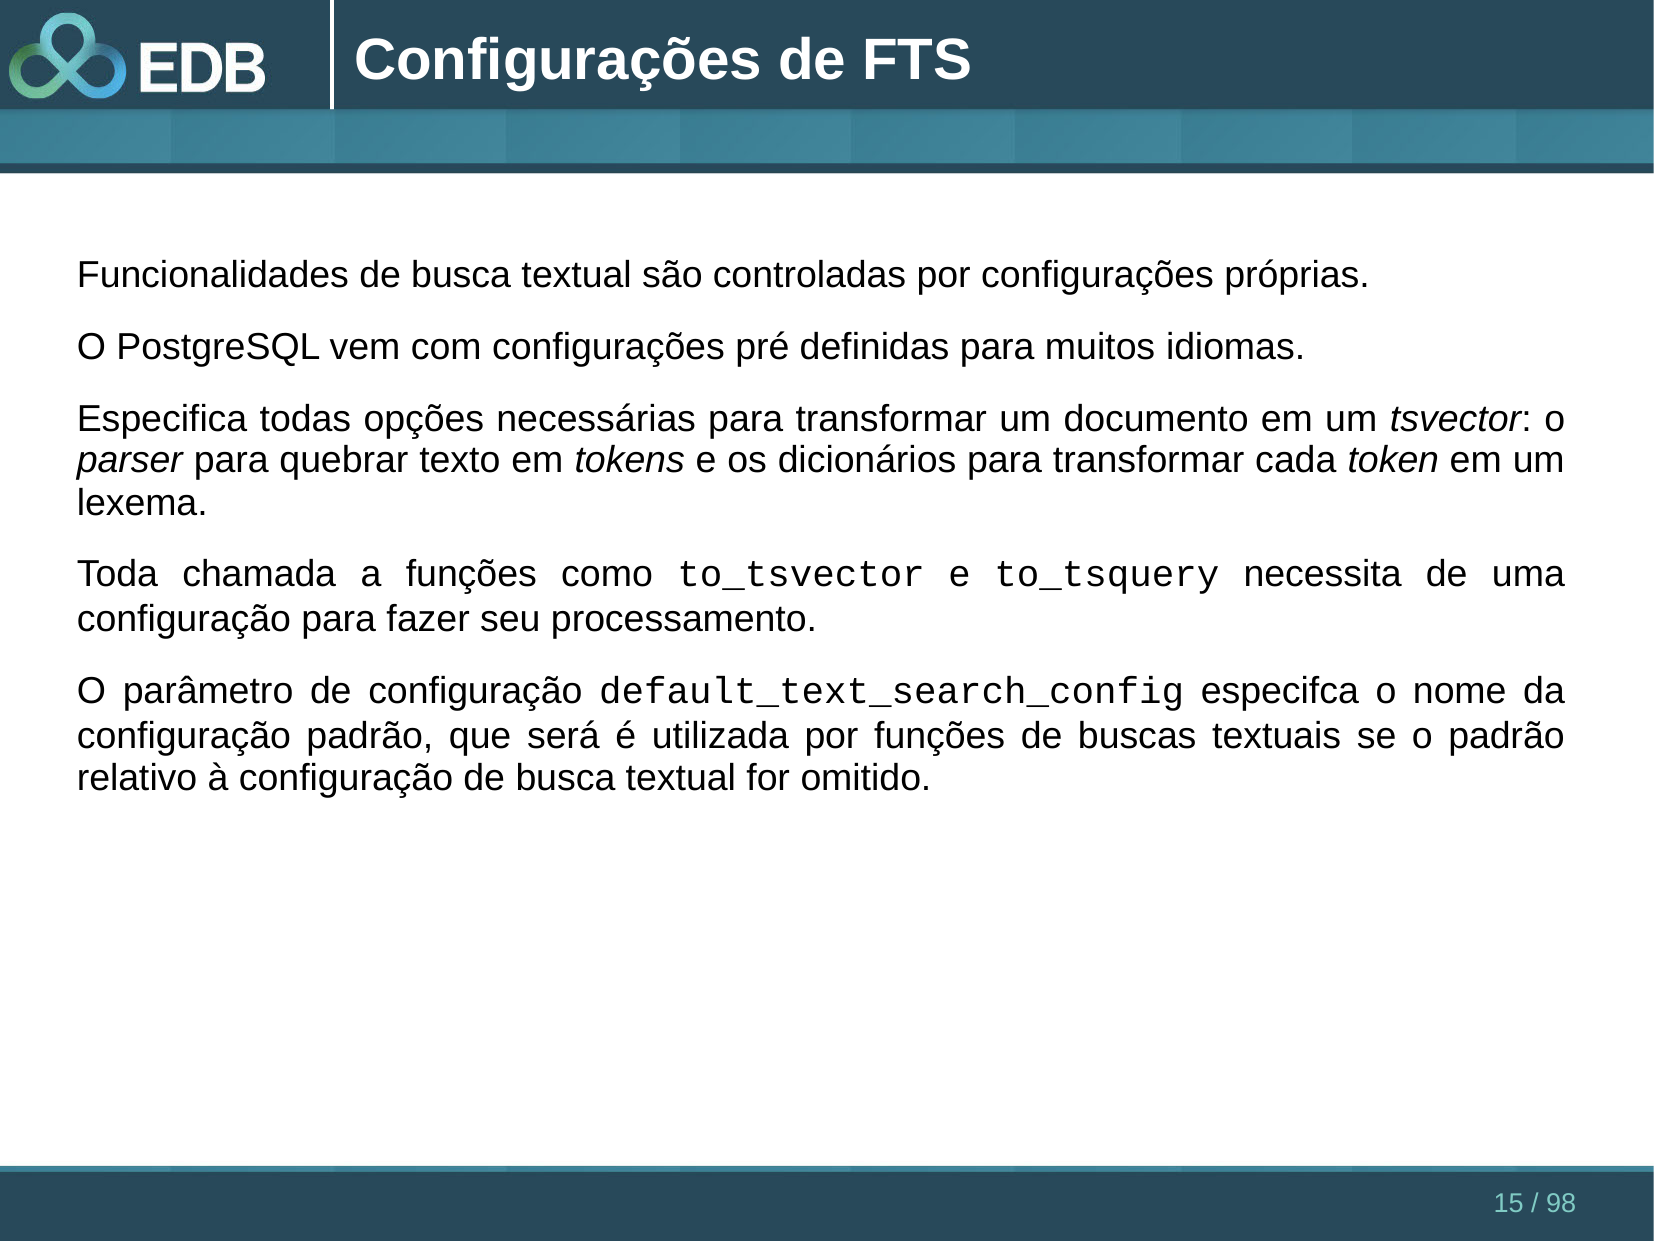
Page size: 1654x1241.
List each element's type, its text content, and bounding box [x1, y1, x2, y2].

picture [0, 0, 1654, 1241]
title Configurações de FTS [354, 26, 1595, 92]
list Funcionalidades de busca textual são controladas por configurações próprias. O PostgreSQL vem com configurações pré definidas para muitos idiomas. Especifica todas opções necessárias para transformar um documento em um tsvector: o parser para quebrar texto em tokens e os dicionários para transformar cada token em um lexema. Toda chamada a funções como to_tsvector e to_tsquery necessita de uma configuração para fazer seu processamento. O parâmetro de configuração default_text_search_config especifca o nome da configuração padrão, que será é utilizada por funções de buscas textuais se o padrão relativo à configuração de busca textual for omitido. [76, 253, 1565, 799]
